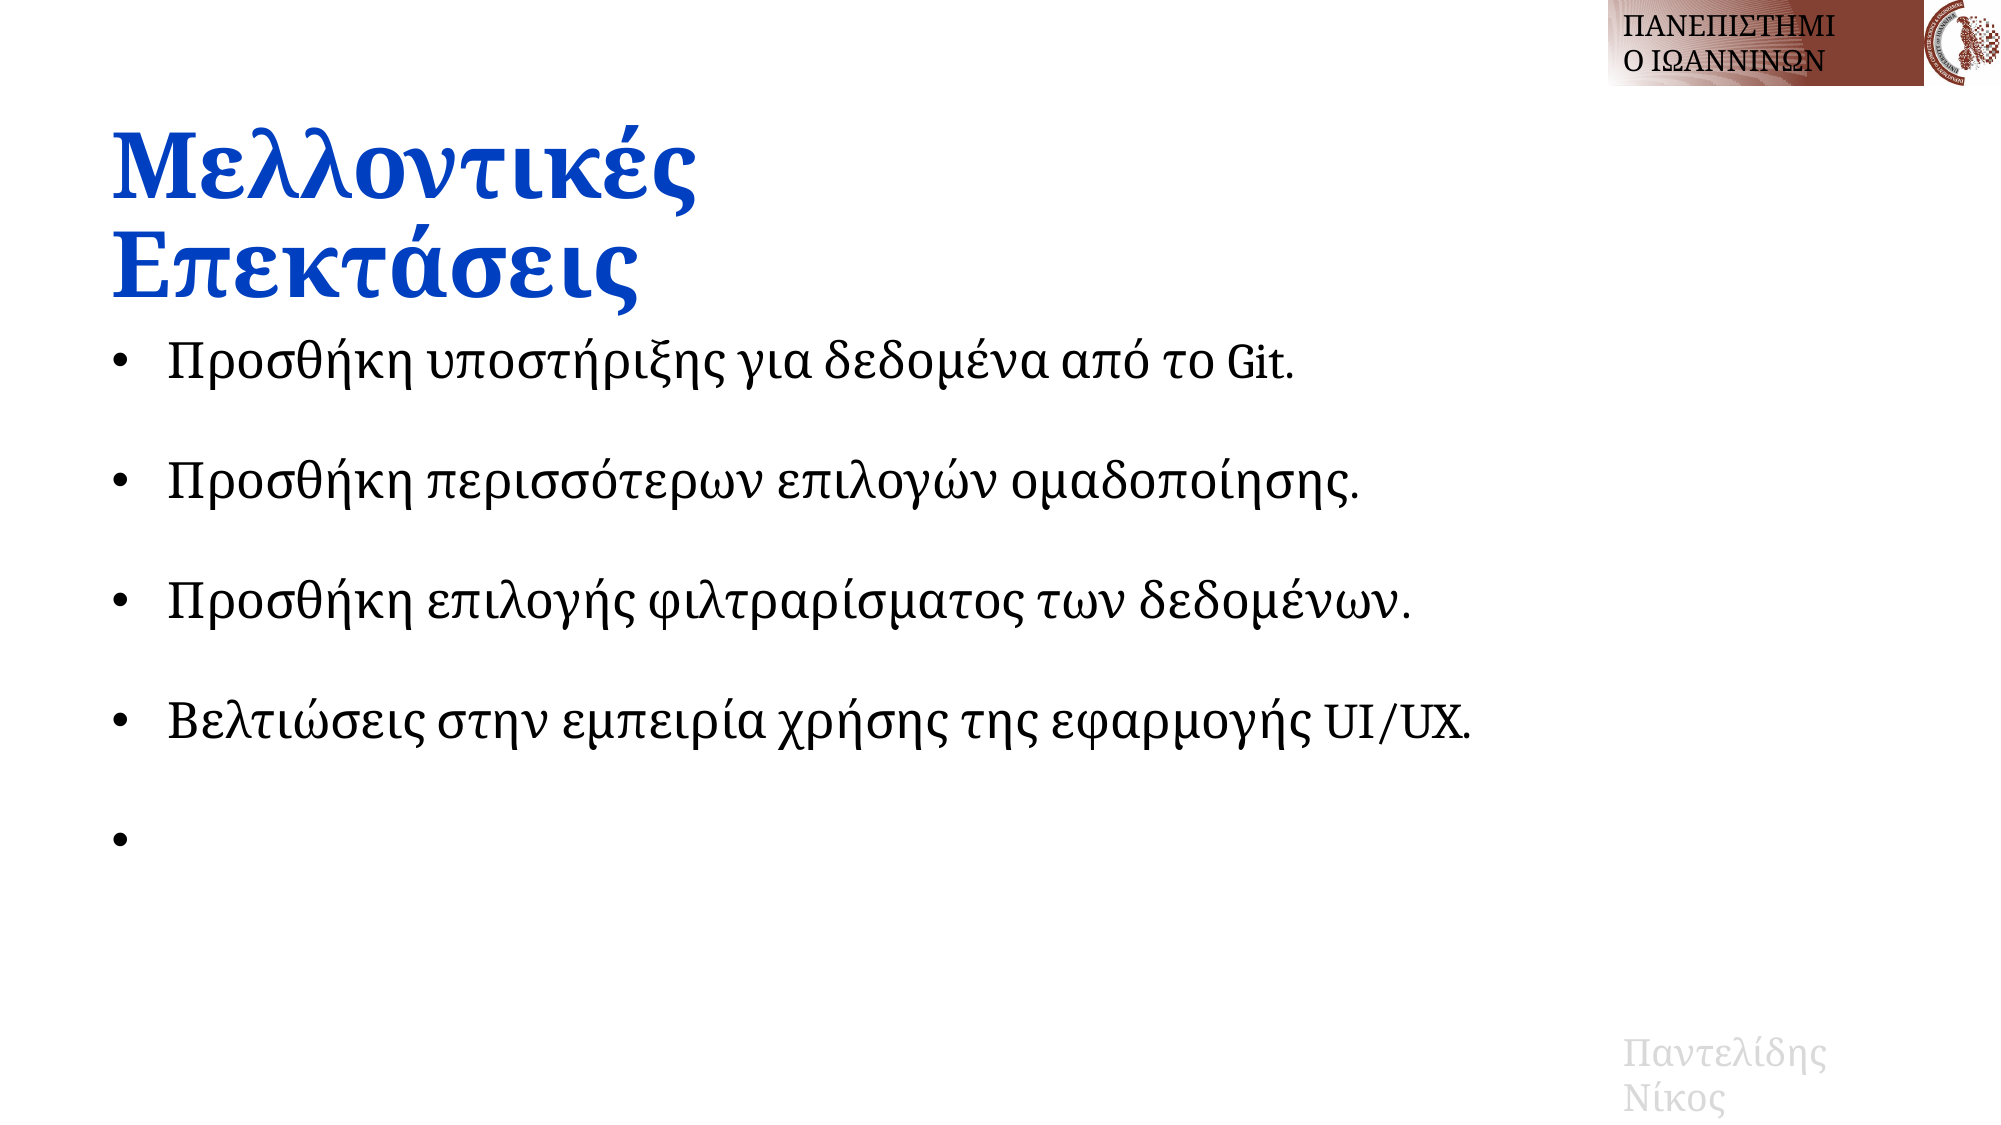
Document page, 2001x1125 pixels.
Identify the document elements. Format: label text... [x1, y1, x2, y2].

text_box Μελλοντικές Επεκτάσεις [96, 112, 1208, 225]
text_box Προσθήκη υποστήριξης για δεδομένα από το Git. Προσθήκη περισσότερων επιλογών ομαδοποίησης. Προσθήκη επιλογής φιλτραρίσματος των δεδομένων. Βελτιώσεις στην εμπειρία χρήσης της εφαρμογής UI/UX. [96, 261, 1582, 864]
